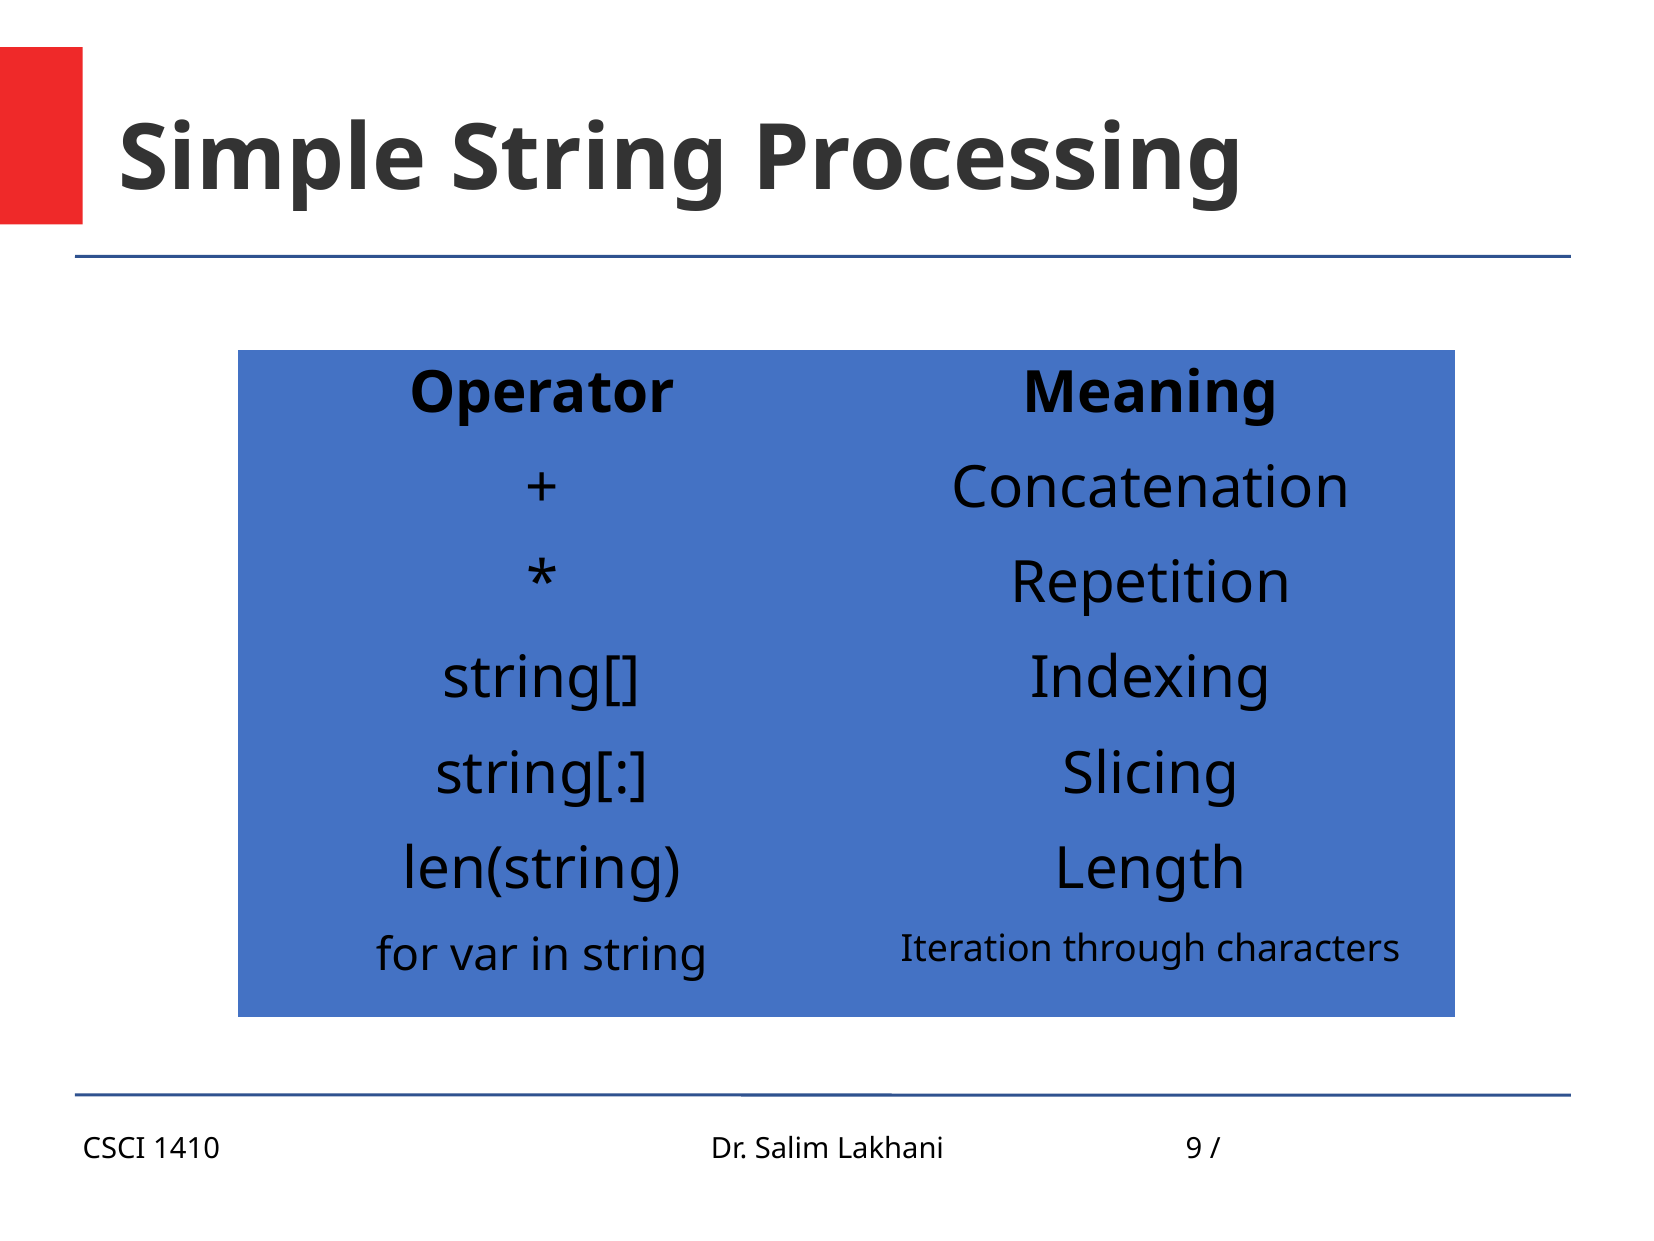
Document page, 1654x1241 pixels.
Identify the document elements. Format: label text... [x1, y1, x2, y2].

table_cell string[:] [238, 731, 846, 826]
table_cell Repetition [846, 540, 1455, 636]
table_cell string[] [238, 636, 846, 731]
table_cell Iteration through characters [846, 921, 1455, 1017]
table_cell * [238, 540, 846, 636]
table_cell Length [846, 826, 1455, 921]
table_cell Indexing [846, 636, 1455, 731]
table_cell len(string) [238, 826, 846, 921]
title Simple String Processing [118, 49, 1571, 257]
table_cell for var in string [238, 921, 846, 1017]
text_box CSCI 1410 [82, 1129, 468, 1216]
text_box / [1185, 1129, 1571, 1216]
table_cell + [238, 445, 846, 540]
table_cell Concatenation [846, 445, 1455, 540]
table_header Operator [238, 350, 846, 445]
table_header Meaning [846, 350, 1455, 445]
text_box Dr. Salim Lakhani [565, 1129, 1090, 1216]
table_cell Slicing [846, 731, 1455, 826]
